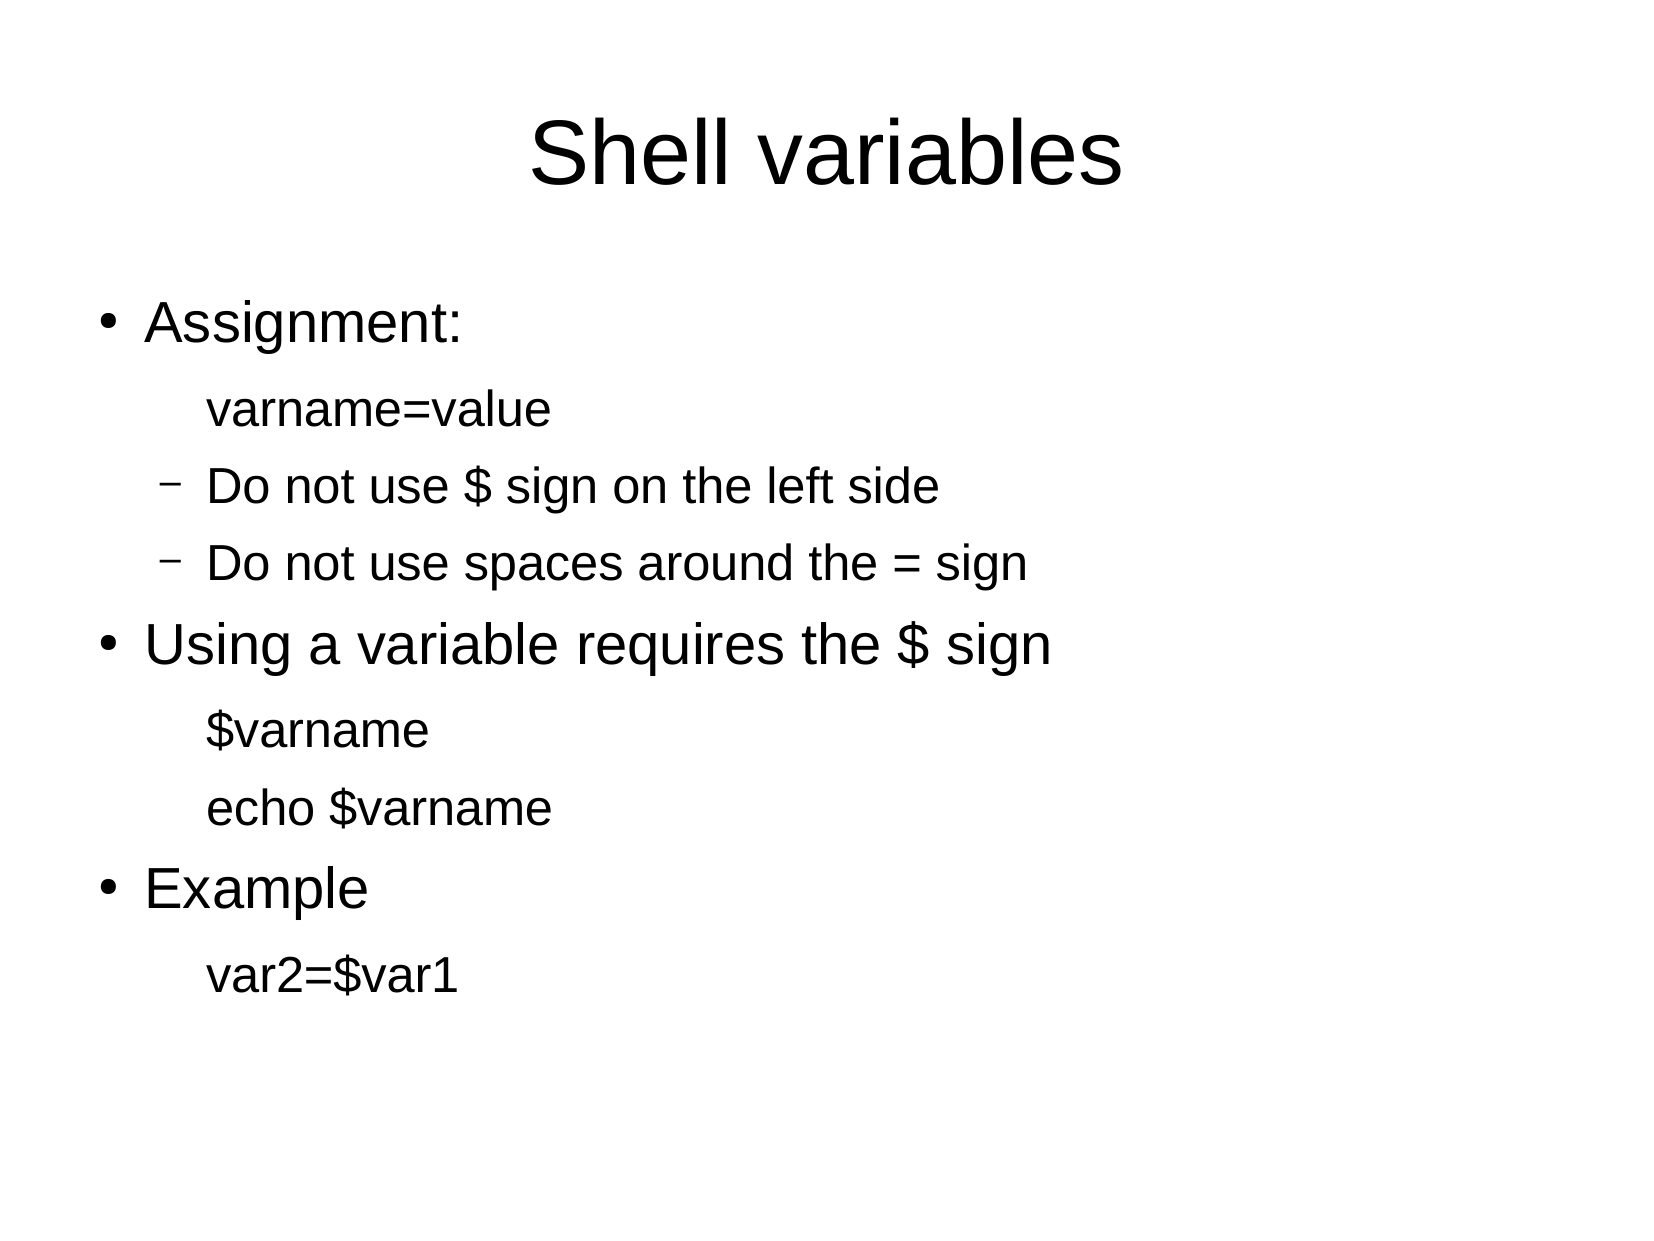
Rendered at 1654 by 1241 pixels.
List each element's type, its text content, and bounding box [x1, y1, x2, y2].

list Assignment: varname=value Do not use $ sign on the left side Do not use spaces around the = sign Using a variable requires the $ sign $varname echo $varname Example var2=$var1 [82, 290, 1571, 1010]
title Shell variables [82, 49, 1571, 257]
